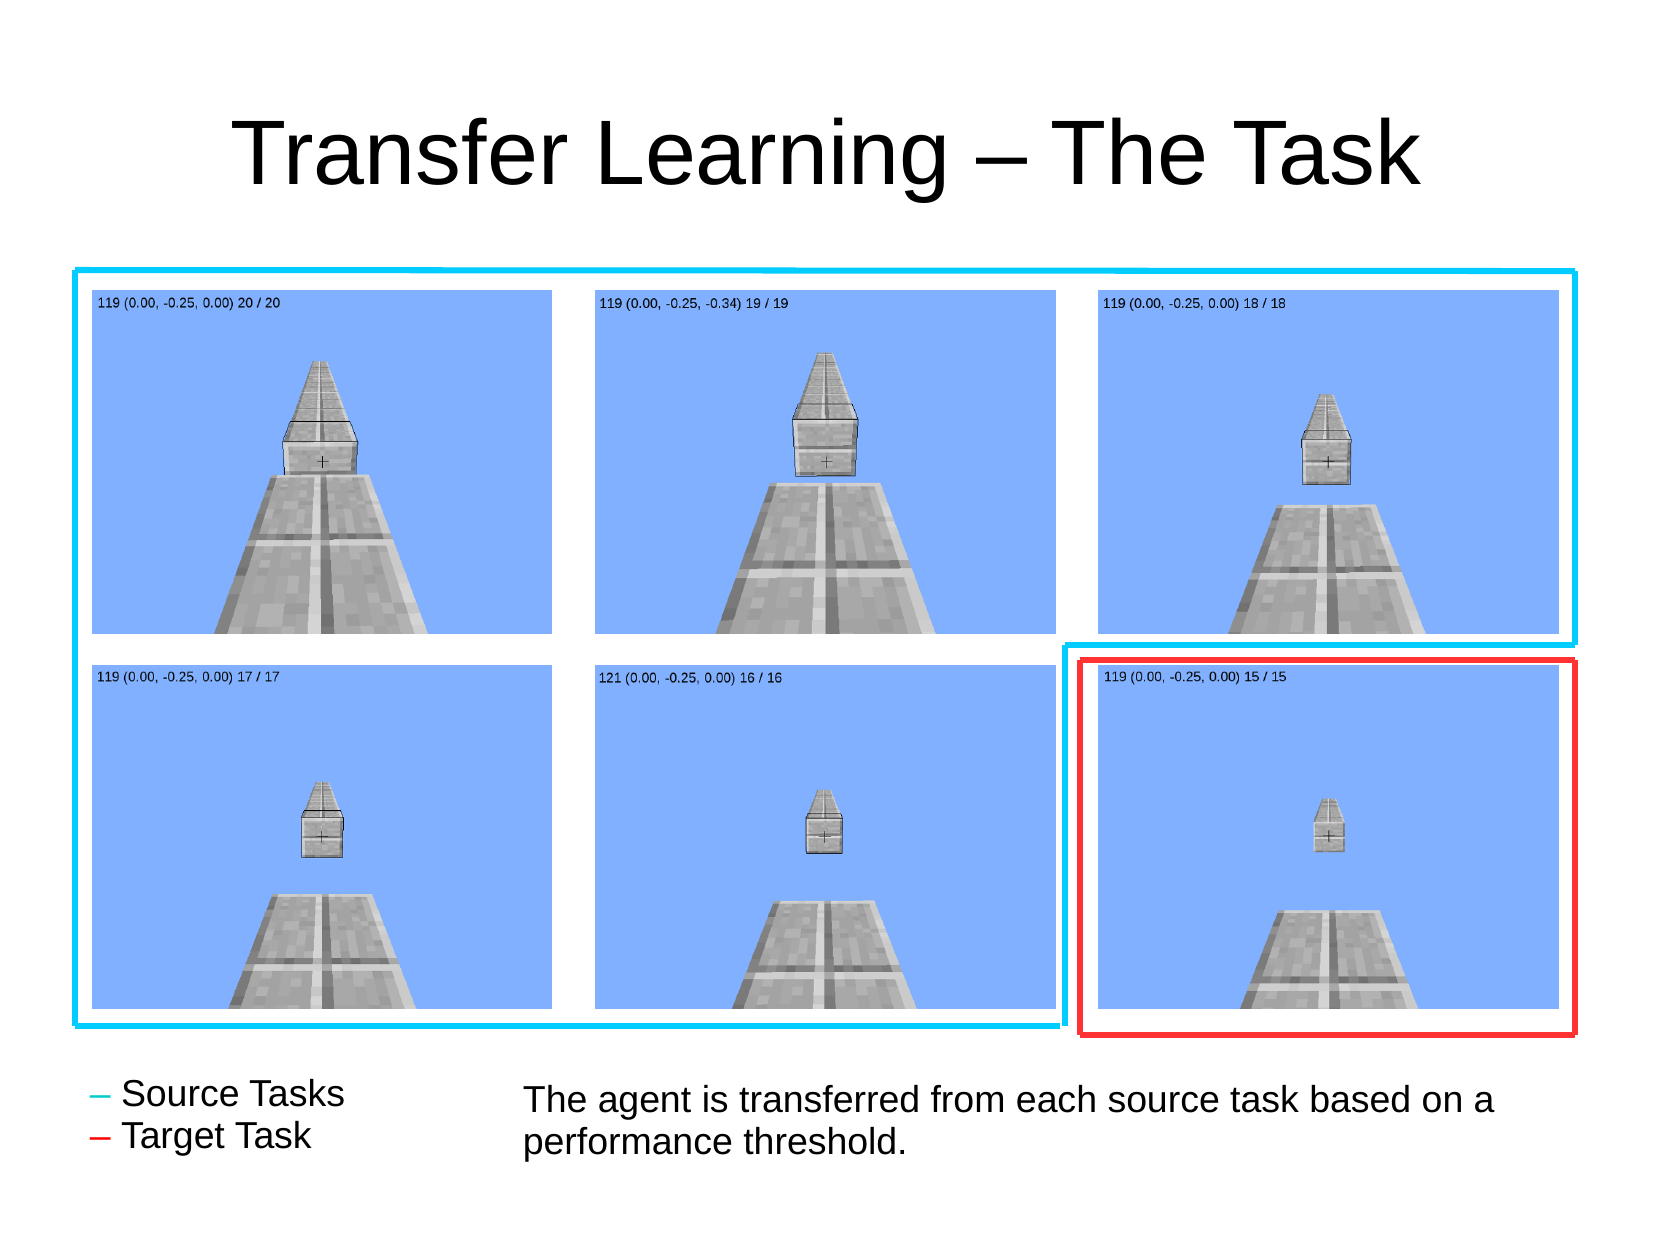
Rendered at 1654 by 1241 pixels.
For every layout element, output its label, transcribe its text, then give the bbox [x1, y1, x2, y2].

picture [595, 290, 1056, 634]
picture [1098, 665, 1559, 1009]
title Transfer Learning – The Task [82, 49, 1571, 257]
text_box – Source Tasks – Target Task [75, 1065, 360, 1164]
picture [595, 665, 1056, 1009]
picture [92, 290, 552, 634]
picture [92, 665, 552, 1009]
picture [1098, 290, 1559, 634]
text_box The agent is transferred from each source task based on a performance threshold. [508, 1071, 1576, 1171]
